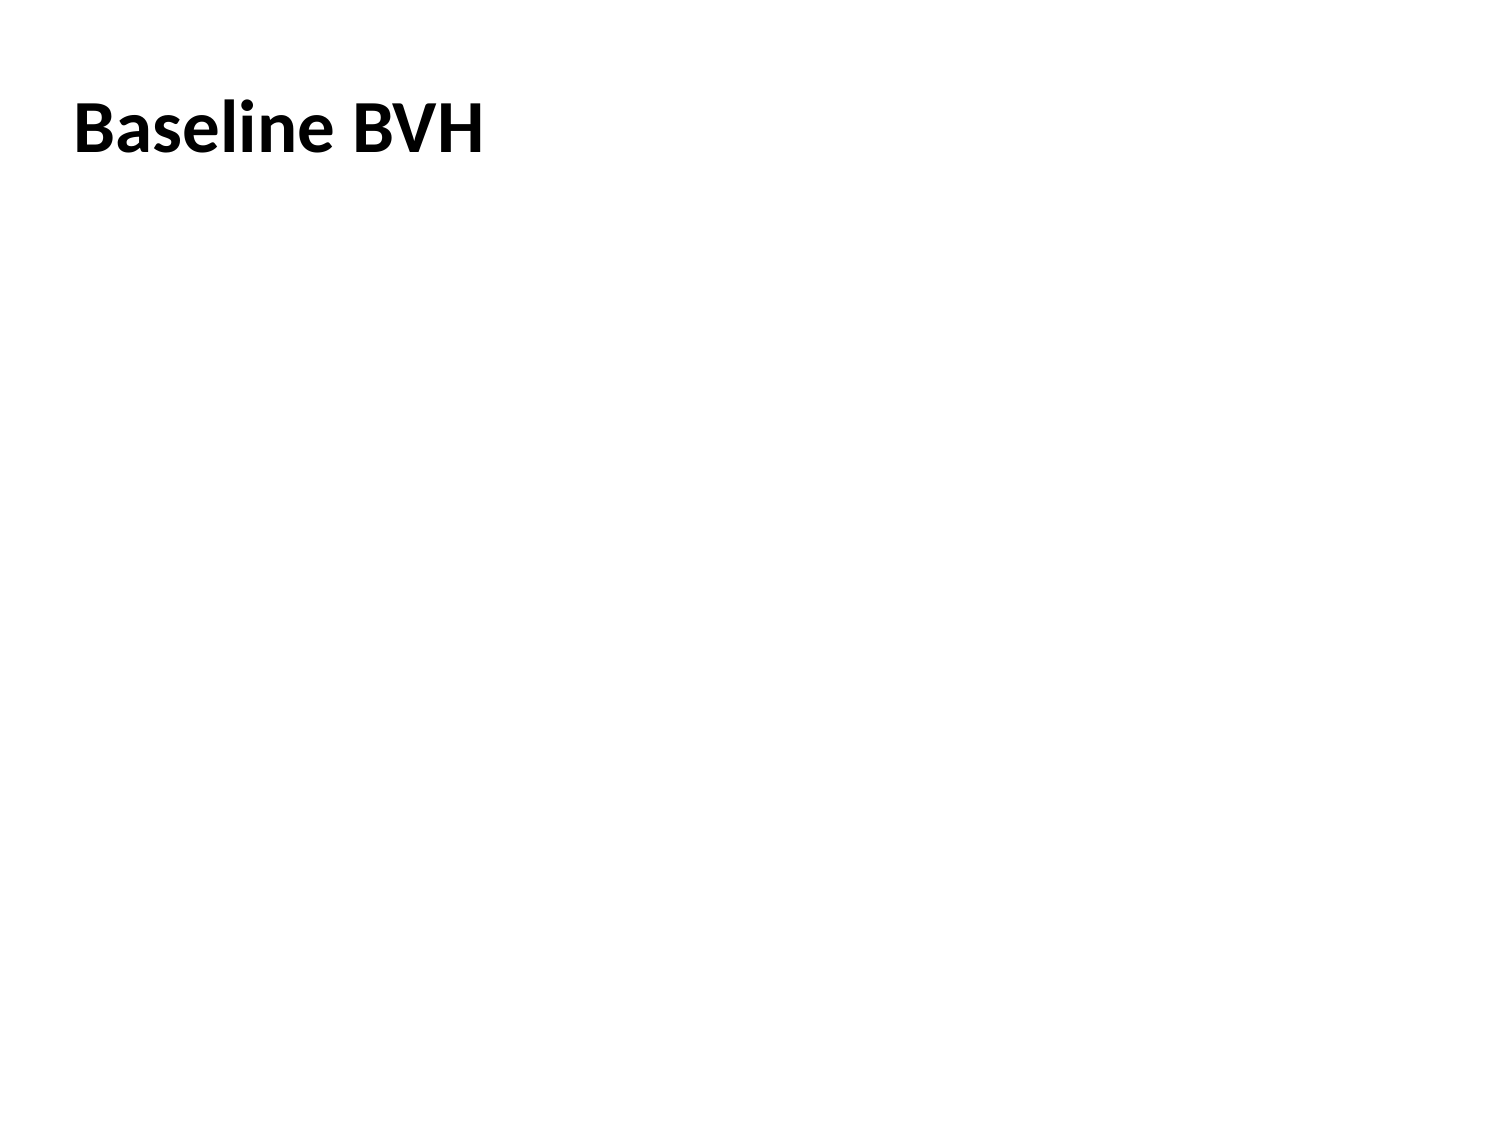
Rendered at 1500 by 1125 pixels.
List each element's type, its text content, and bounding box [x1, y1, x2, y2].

title Baseline BVH [58, 62, 1425, 188]
